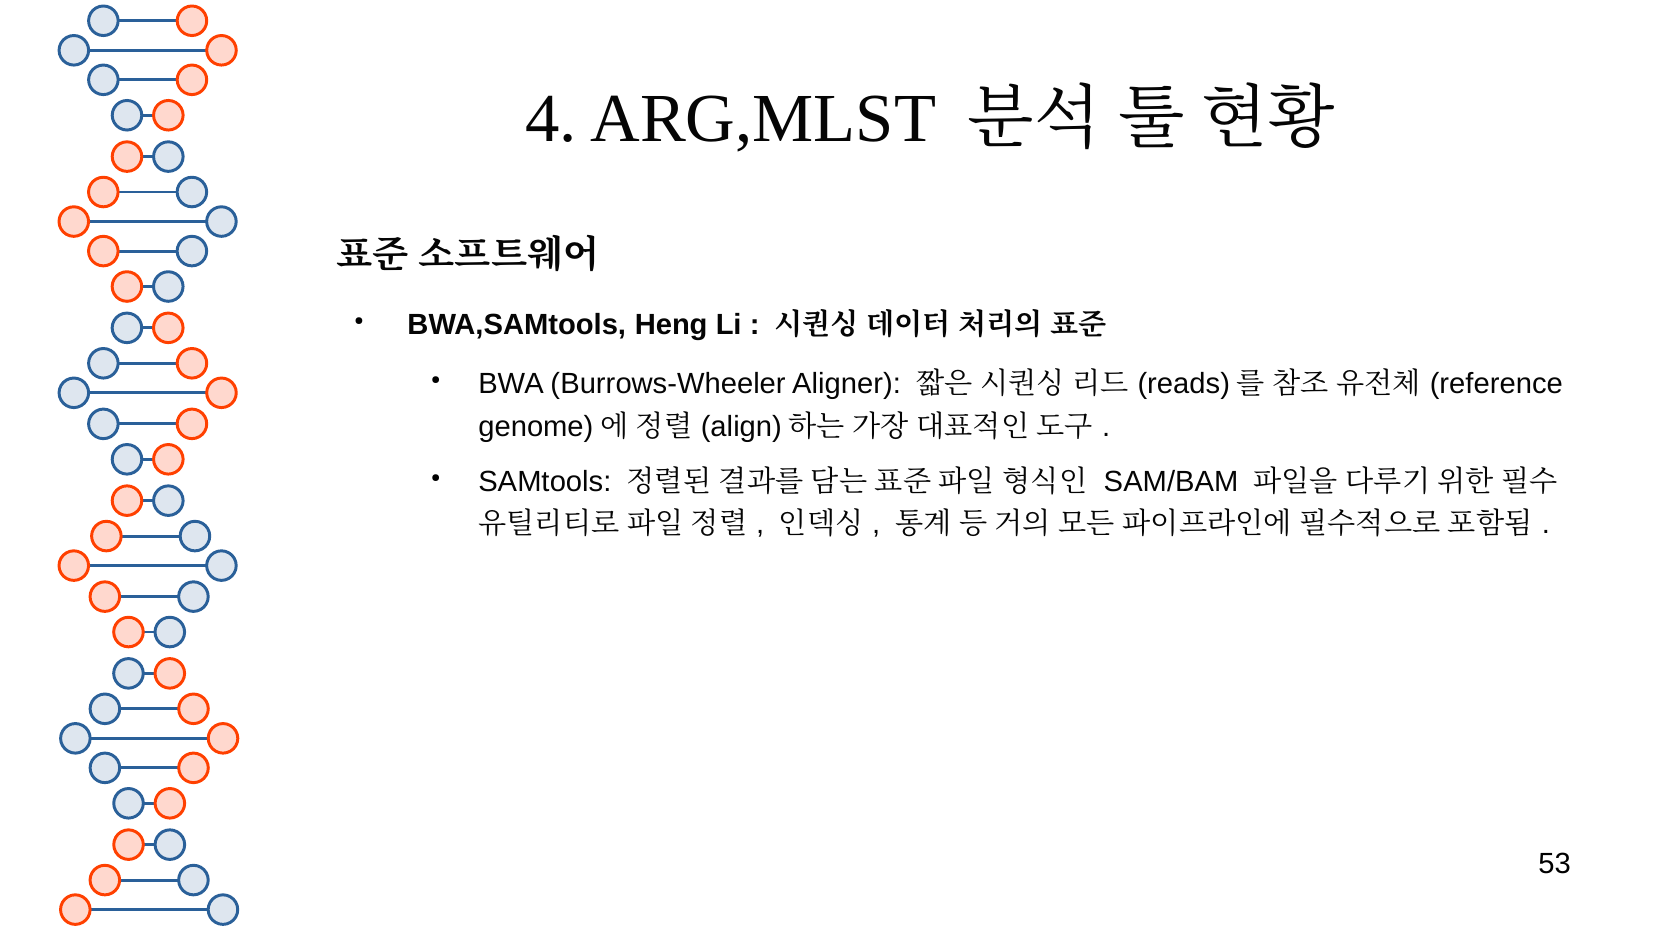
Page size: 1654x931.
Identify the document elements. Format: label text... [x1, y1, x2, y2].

list 표준 소프트웨어 BWA,SAMtools, Heng Li : 시퀀싱 데이터 처리의 표준 BWA (Burrows-Wheeler Aligner): 짧은 시퀀싱 리드(reads)를 참조 유전체(reference genome)에 정렬(align)하는 가장 대표적인 도구. SAMtools: 정렬된 결과를 담는 표준 파일 형식인 SAM/BAM 파일을 다루기 위한 필수 유틸리티로 파일 정렬, 인덱싱, 통계 등 거의 모든 파이프라인에 필수적으로 포함됨. [265, 224, 1595, 863]
title 4. ARG,MLST 분석 툴 현황 [265, 35, 1595, 189]
